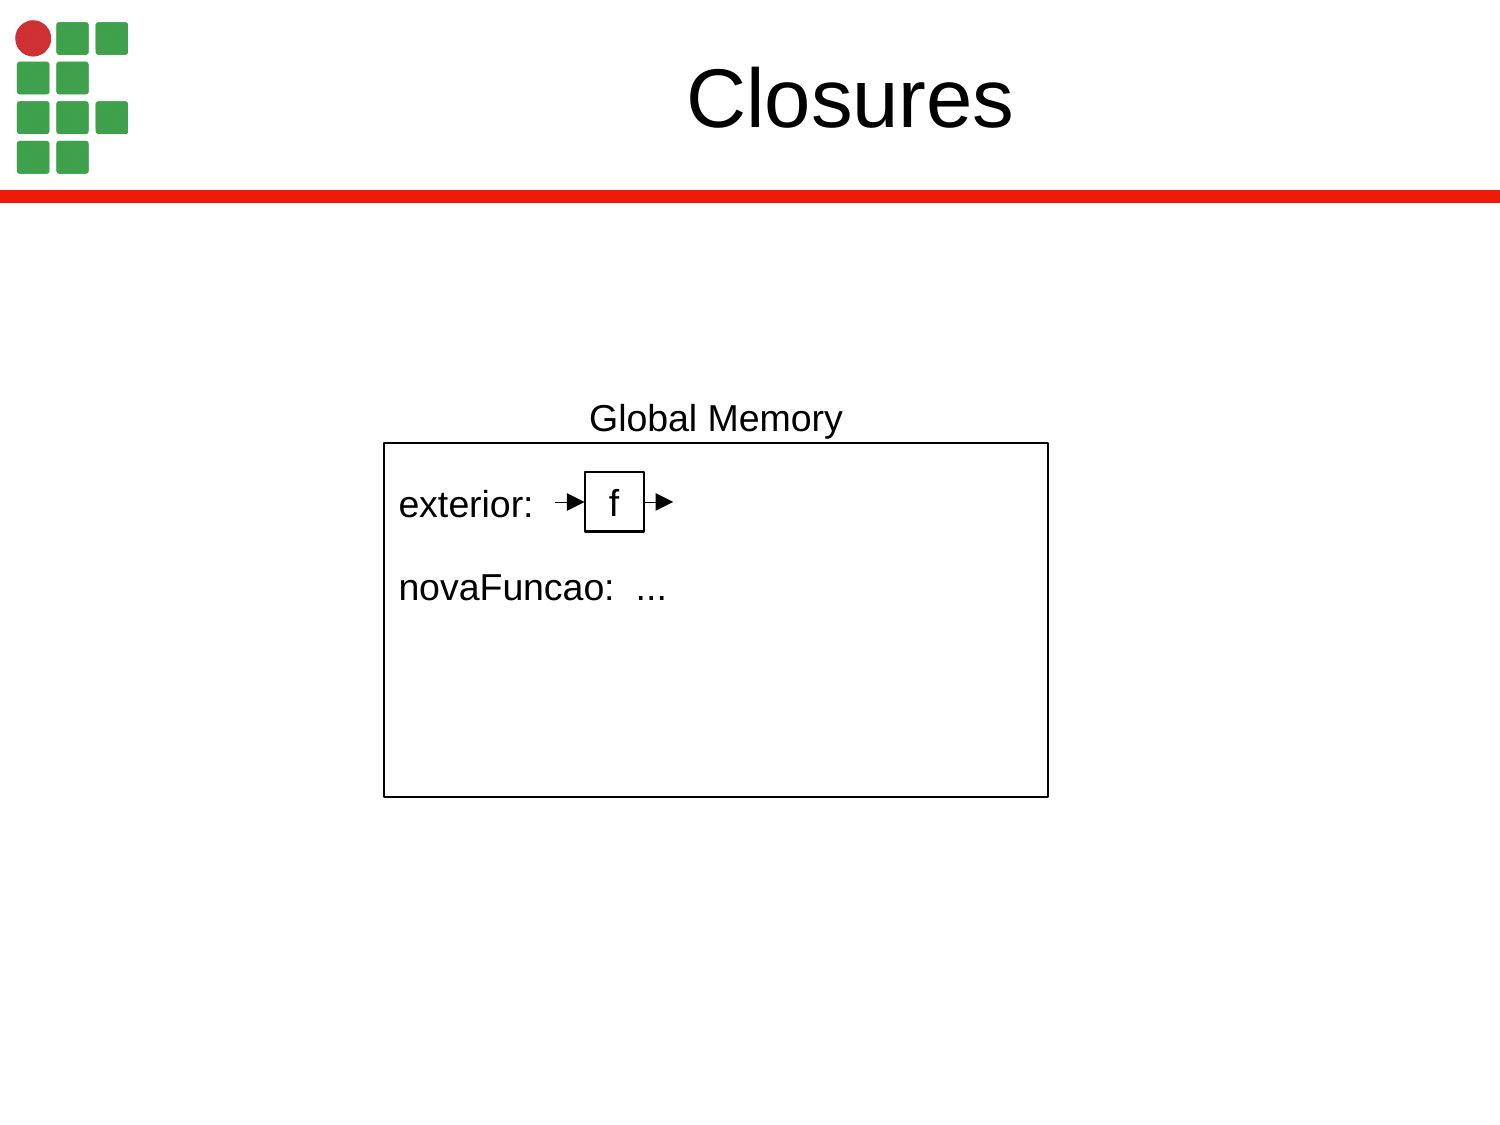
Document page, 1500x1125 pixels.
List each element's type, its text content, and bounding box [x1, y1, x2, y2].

text_box novaFuncao: ... [383, 555, 739, 615]
text_box exterior: [383, 472, 739, 533]
text_box Global Memory [383, 386, 1049, 442]
text_box f [584, 472, 644, 532]
picture [14, 16, 130, 178]
title Closures [230, 0, 1471, 202]
